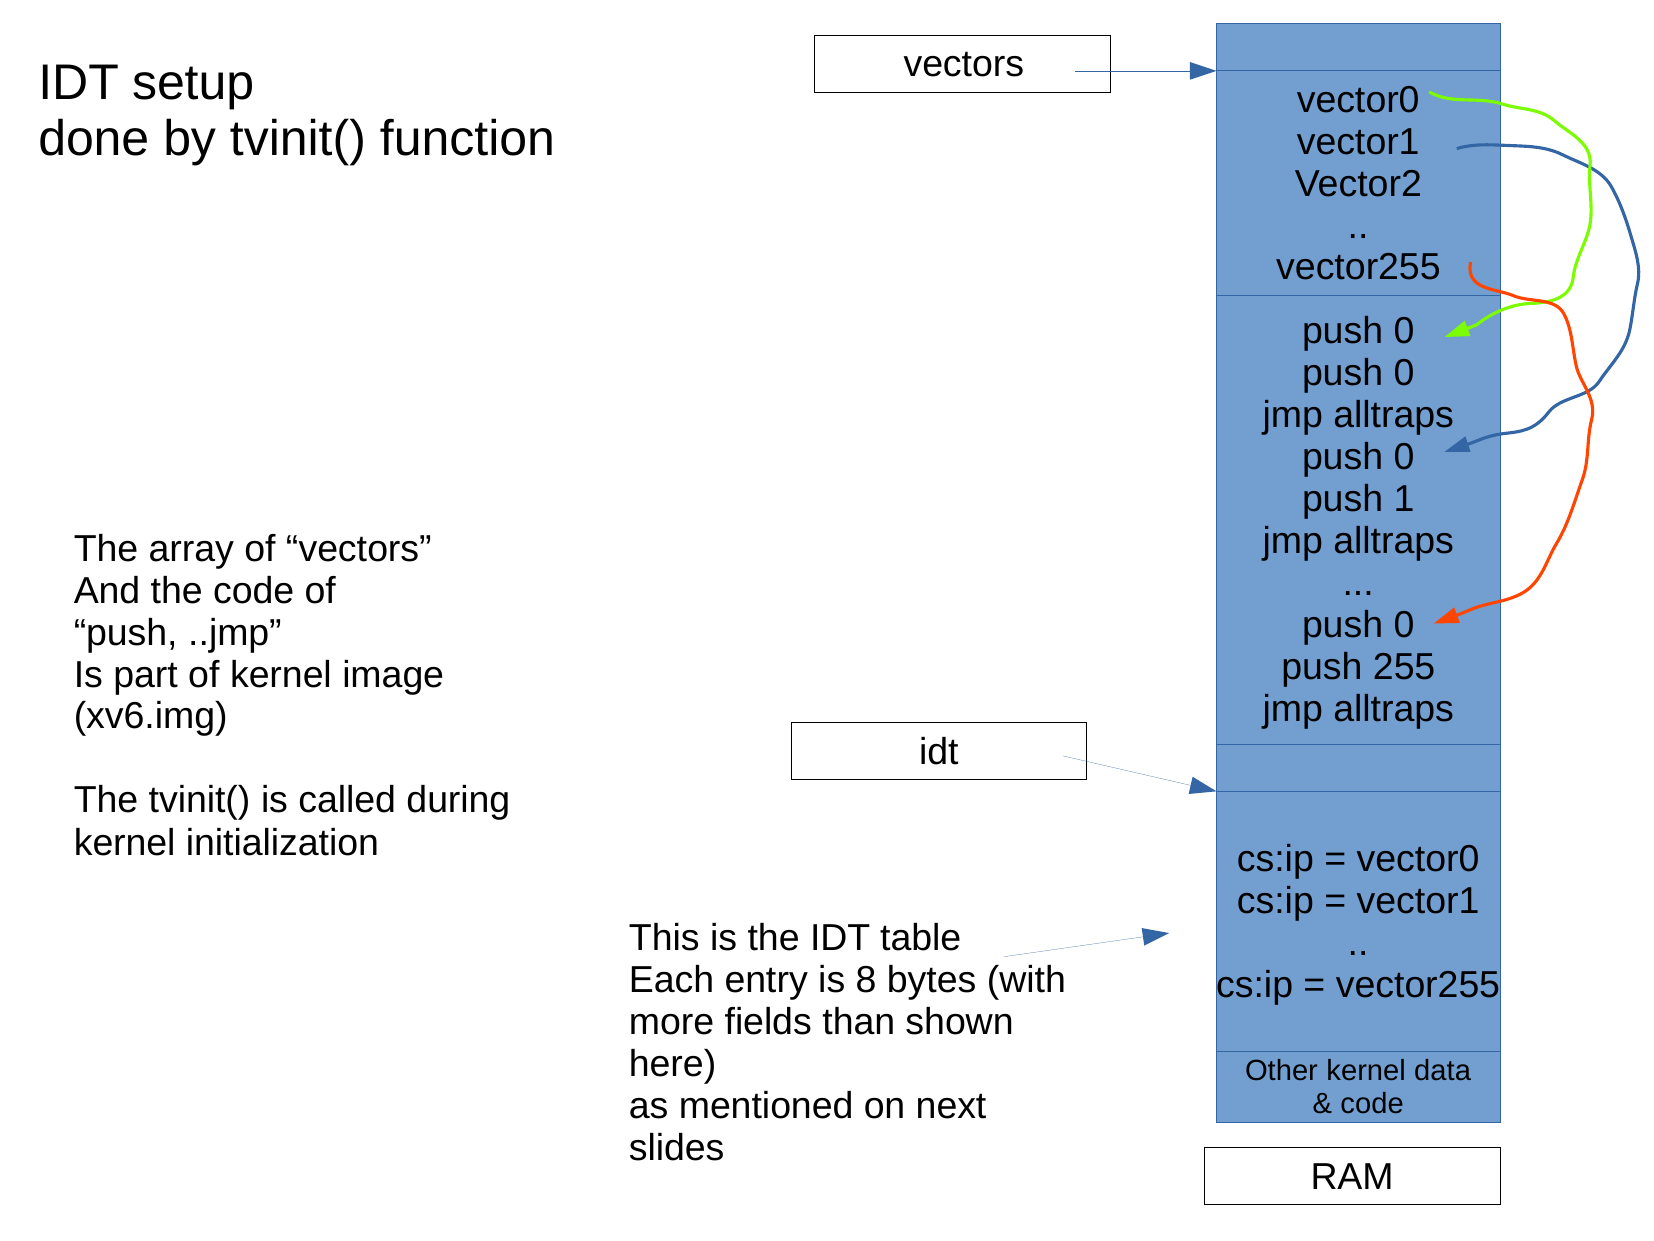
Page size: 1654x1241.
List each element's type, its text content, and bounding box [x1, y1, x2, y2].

text_box This is the IDT table Each entry is 8 bytes (with more fields than shown here) as mentioned on next slides [614, 909, 1099, 1177]
text_box vectors [814, 35, 1111, 93]
text_box Other kernel data & code [1216, 1051, 1501, 1123]
text_box cs:ip = vector0 cs:ip = vector1 .. cs:ip = vector255 [1216, 792, 1501, 1051]
text_box vector0 vector1 Vector2 .. vector255 [1216, 70, 1501, 295]
text_box The array of “vectors” And the code of “push, ..jmp” Is part of kernel image (xv6.img) The tvinit() is called during kernel initialization [59, 519, 556, 871]
text_box [1216, 744, 1501, 792]
text_box idt [791, 722, 1087, 780]
text_box IDT setup done by tvinit() function [23, 47, 603, 216]
text_box RAM [1204, 1147, 1501, 1205]
text_box [1216, 23, 1501, 70]
text_box push 0 push 0 jmp alltraps push 0 push 1 jmp alltraps ... push 0 push 255 jmp alltraps [1216, 295, 1501, 744]
